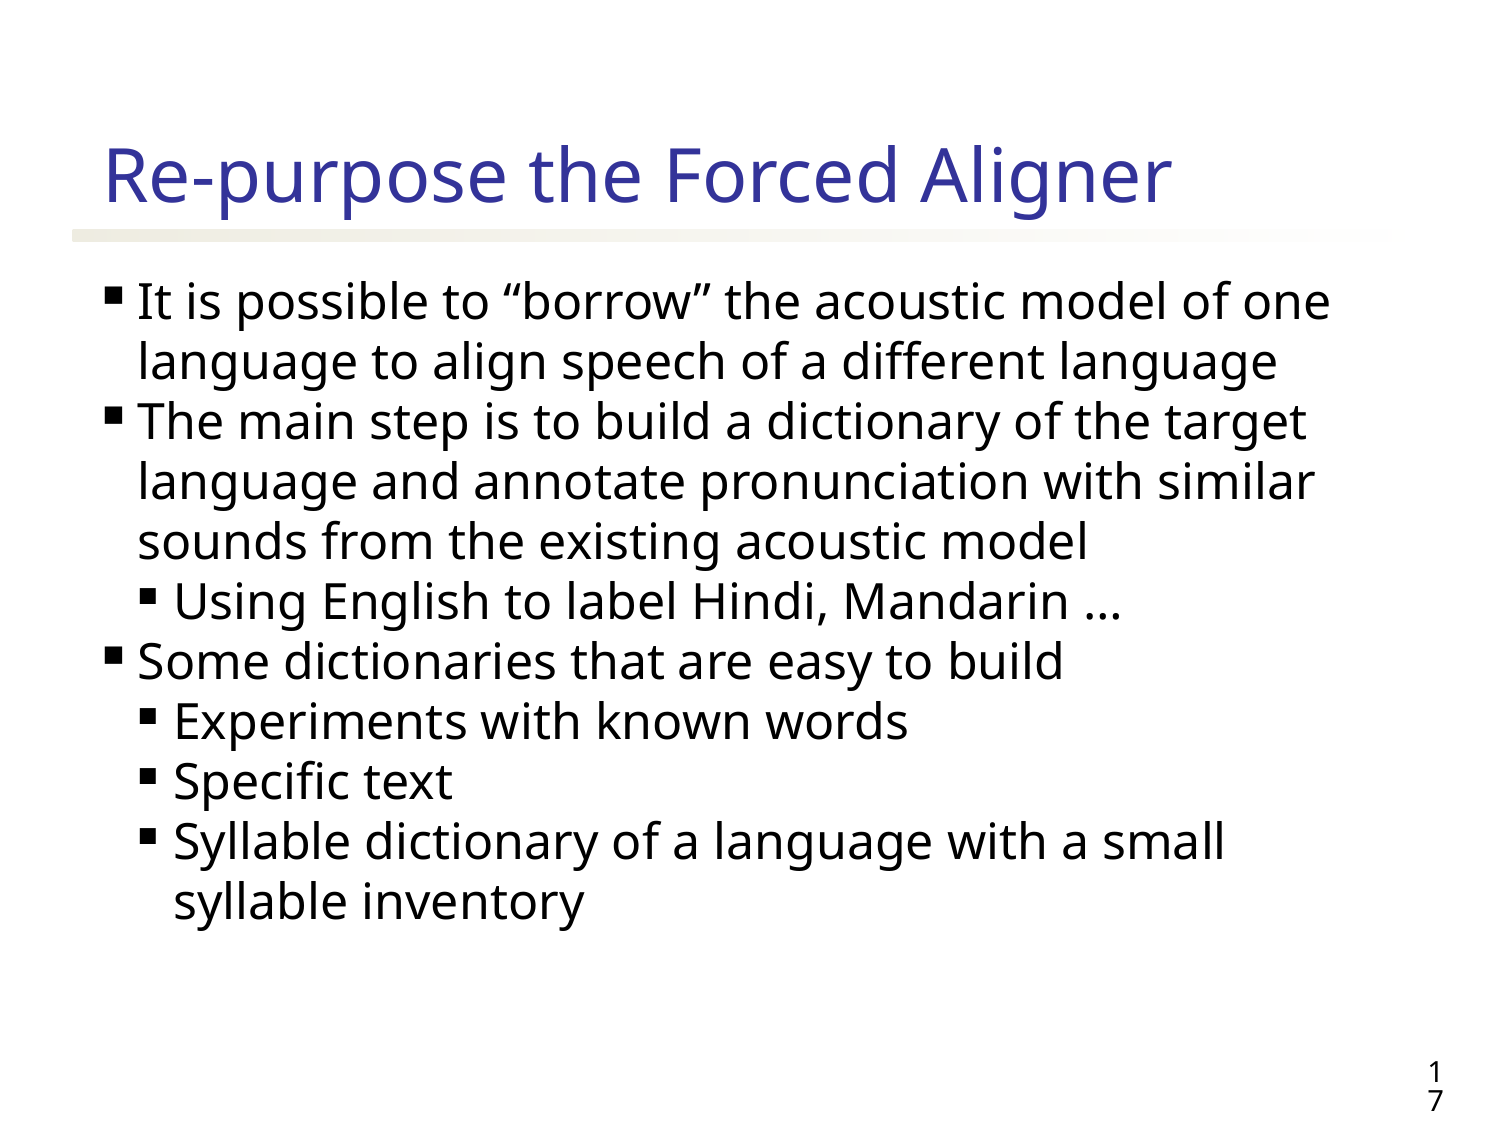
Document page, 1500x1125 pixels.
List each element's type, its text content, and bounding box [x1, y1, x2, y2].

text_box It is possible to “borrow” the acoustic model of one language to align speech of a different language The main step is to build a dictionary of the target language and annotate pronunciation with similar sounds from the existing acoustic model Using English to label Hindi, Mandarin … Some dictionaries that are easy to build Experiments with known words Specific text Syllable dictionary of a language with a small syllable inventory [87, 262, 1363, 1063]
text_box <number> [1412, 1025, 1475, 1100]
text_box Re-purpose the Forced Aligner [87, 37, 1304, 225]
